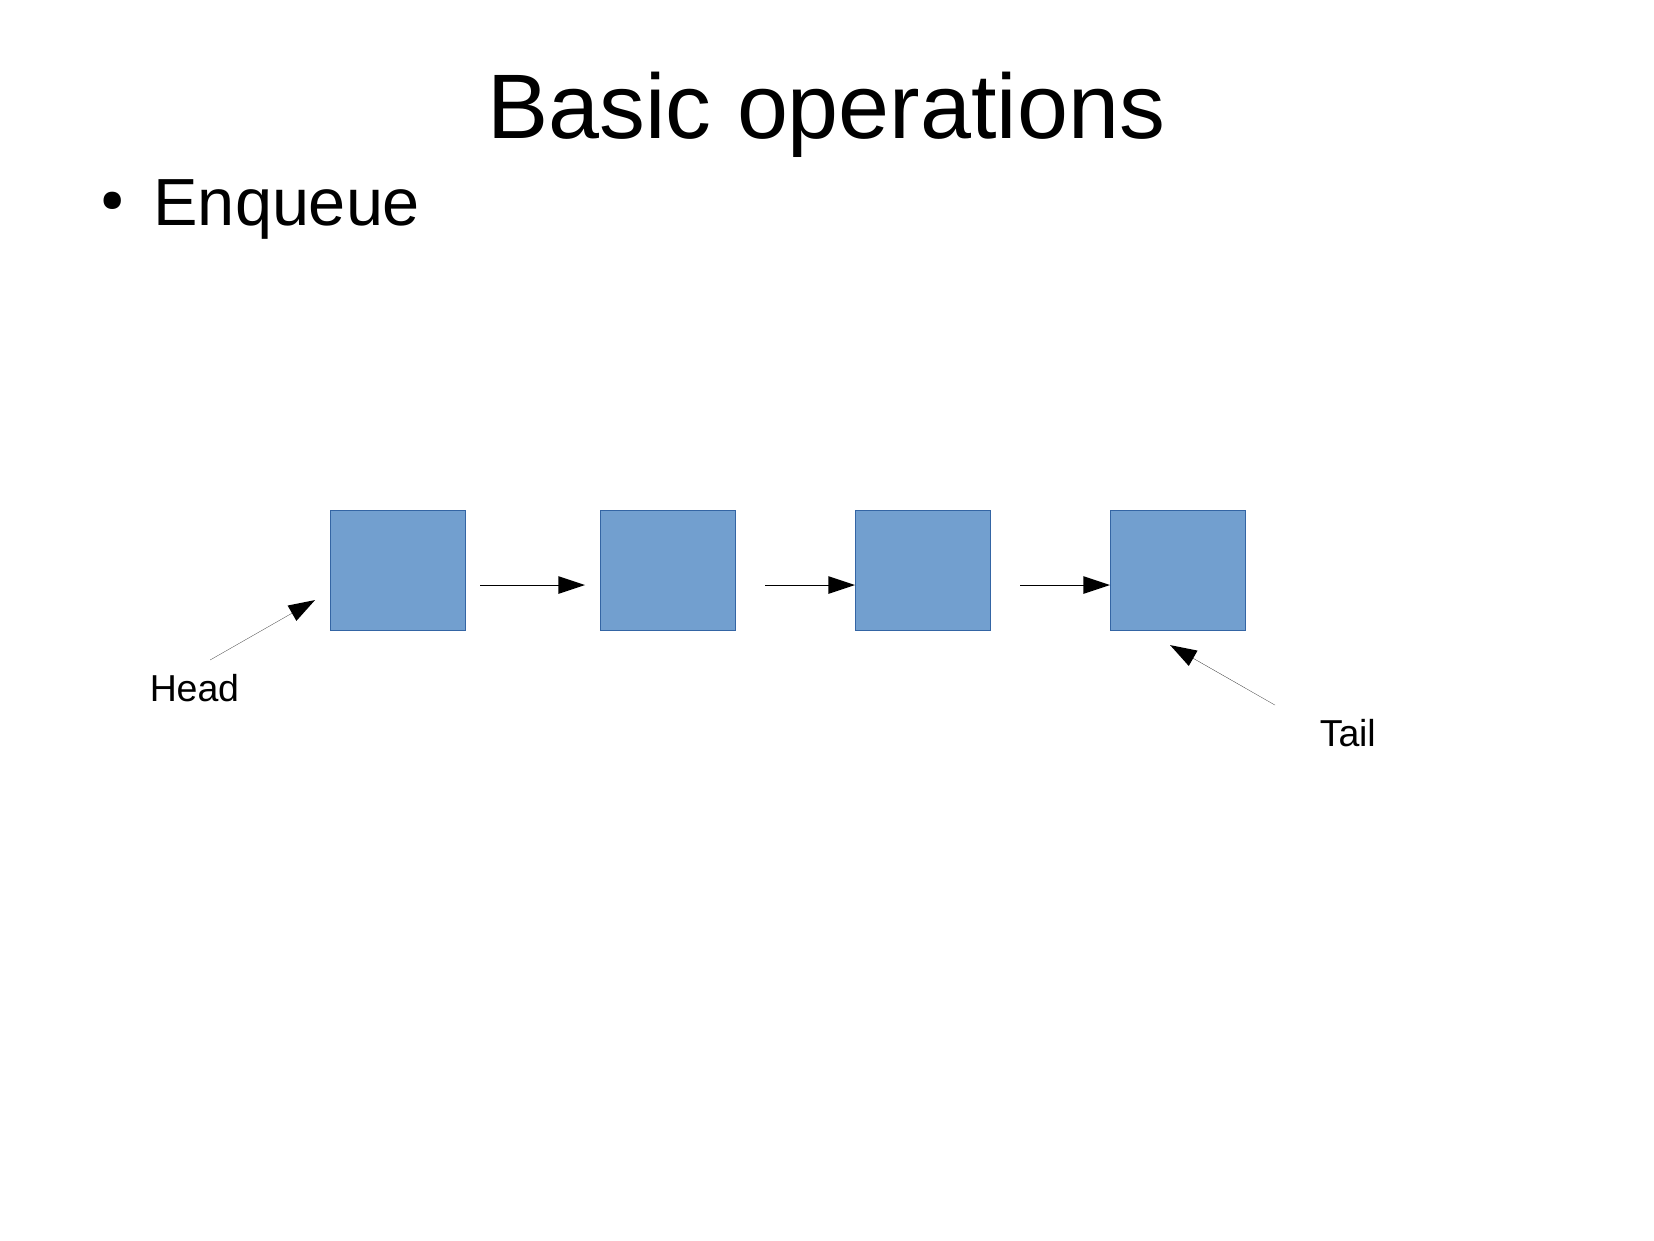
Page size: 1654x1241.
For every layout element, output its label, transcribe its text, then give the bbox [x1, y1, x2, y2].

text_box [330, 510, 466, 631]
text_box Head [135, 660, 436, 717]
list Enqueue [82, 165, 1571, 1010]
text_box [600, 510, 736, 631]
text_box [1110, 510, 1246, 631]
text_box Tail [1305, 705, 1561, 762]
text_box [855, 510, 991, 631]
title Basic operations [82, 49, 1571, 165]
